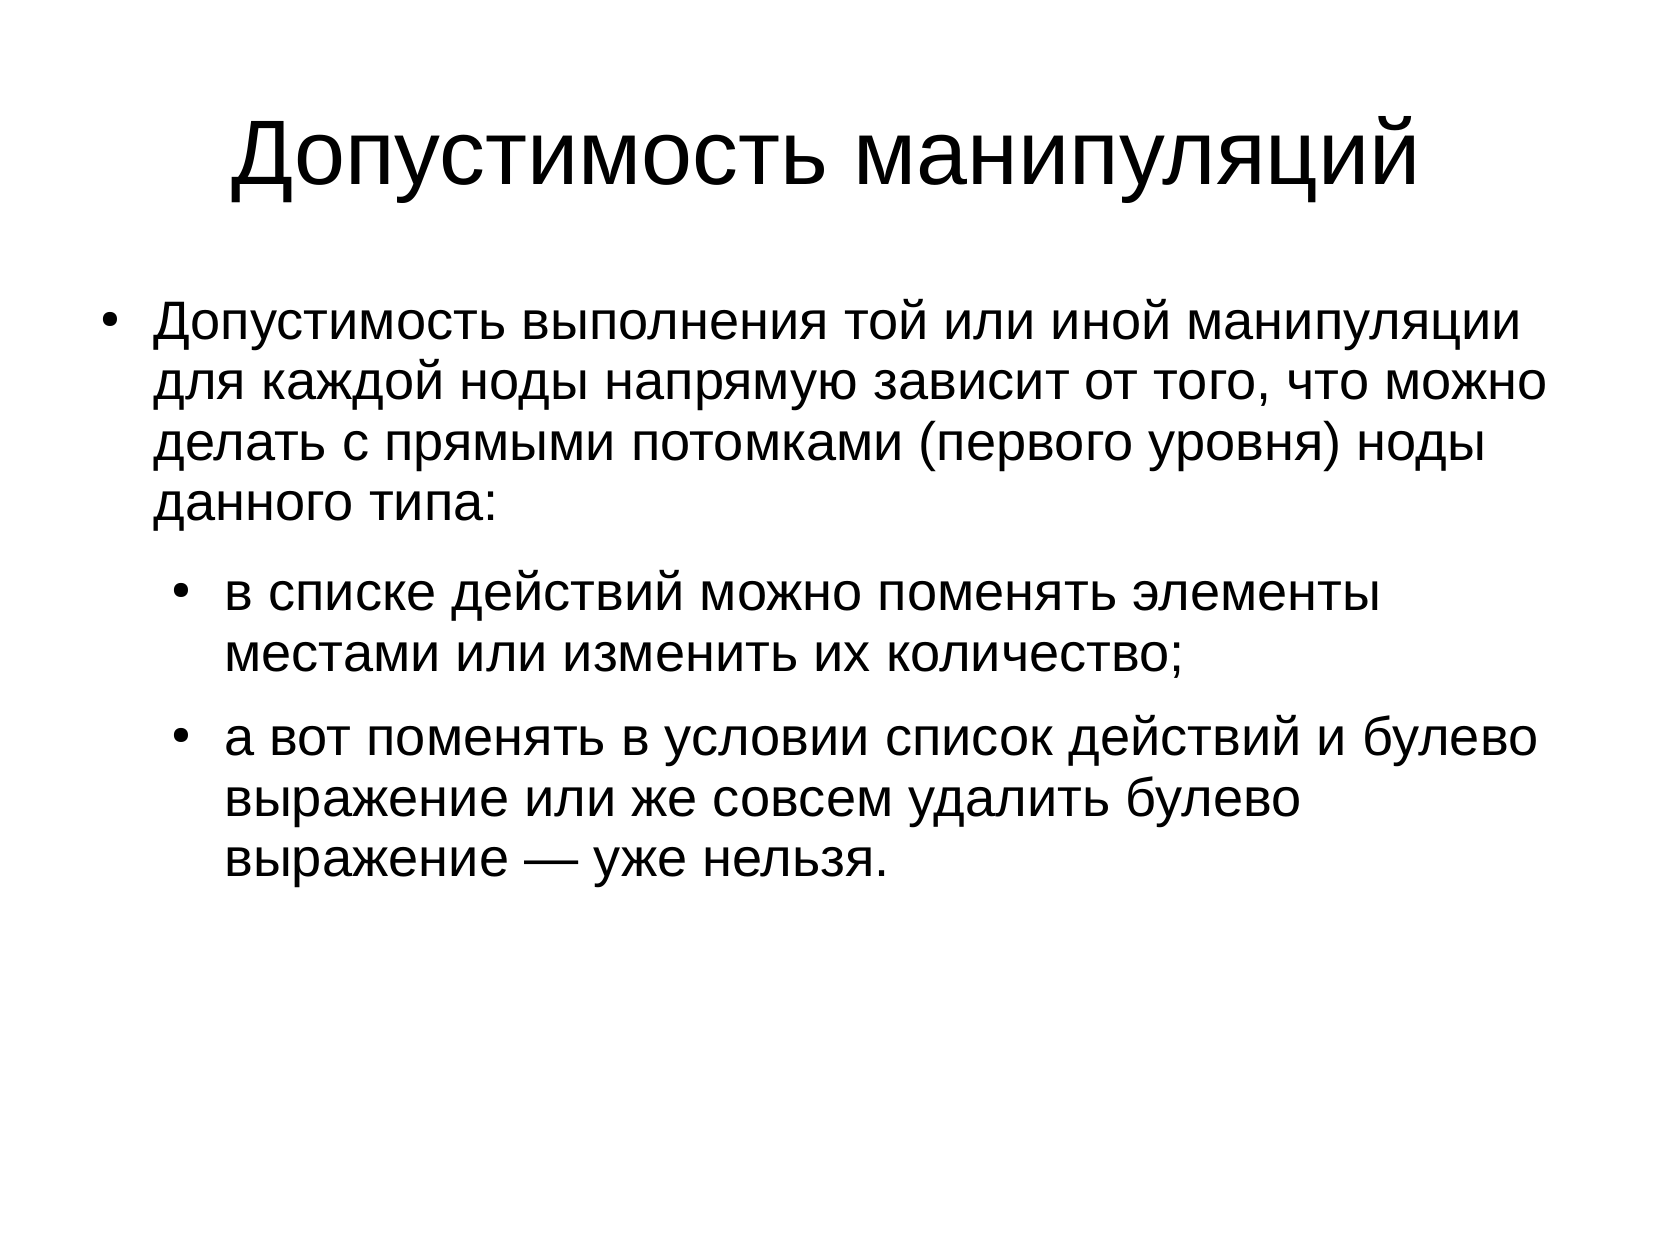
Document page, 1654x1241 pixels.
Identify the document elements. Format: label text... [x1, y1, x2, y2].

title Допустимость манипуляций [82, 49, 1571, 257]
list Допустимость выполнения той или иной манипуляции для каждой ноды напрямую зависит от того, что можно делать с прямыми потомками (первого уровня) ноды данного типа: в списке действий можно поменять элементы местами или изменить их количество; а вот поменять в условии список действий и булево выражение или же совсем удалить булево выражение — уже нельзя. [82, 290, 1571, 1109]
